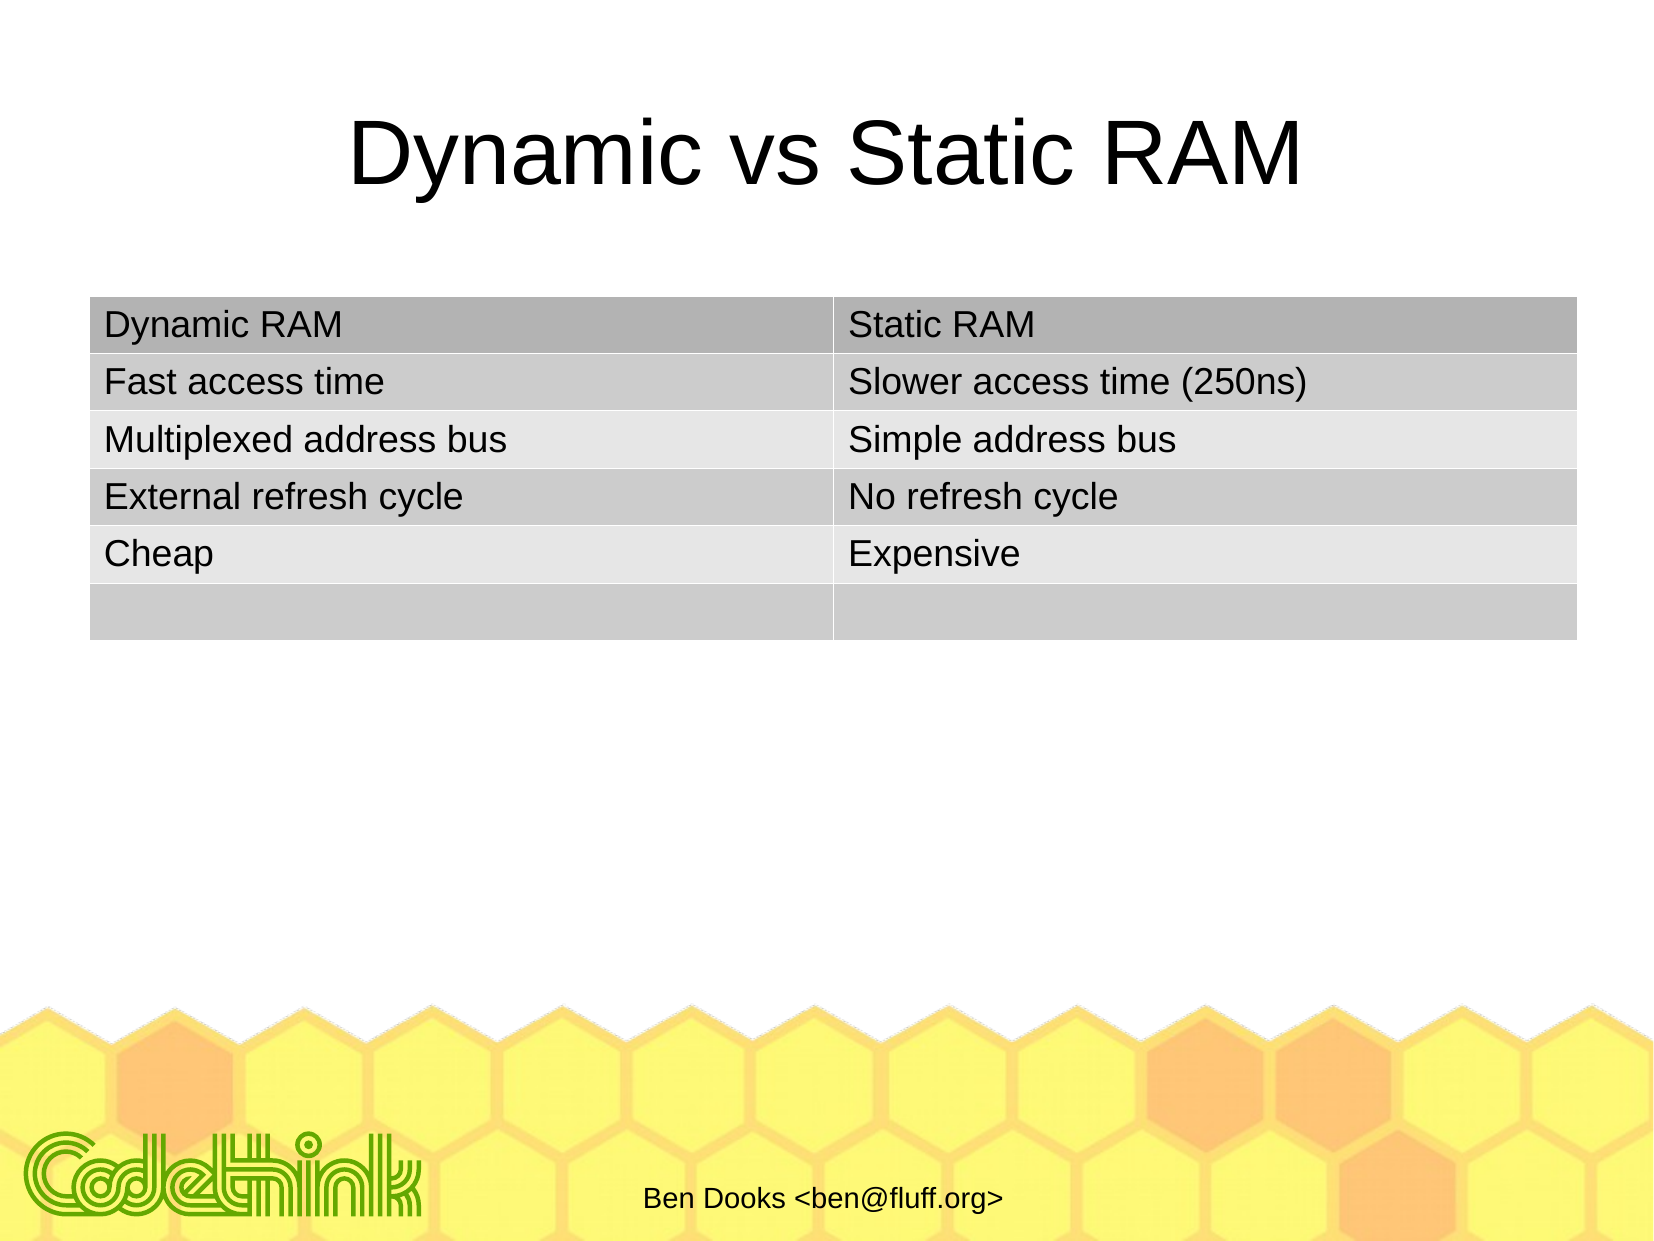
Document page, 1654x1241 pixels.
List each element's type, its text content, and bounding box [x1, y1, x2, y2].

table_cell Multiplexed address bus [90, 411, 833, 468]
table_cell Fast access time [90, 354, 833, 410]
table_cell External refresh cycle [90, 469, 833, 525]
table_cell [834, 584, 1577, 640]
title Dynamic vs Static RAM [82, 49, 1571, 257]
table_cell Cheap [90, 526, 833, 583]
picture [0, 1001, 1654, 1241]
table_cell No refresh cycle [834, 469, 1577, 525]
table_header Dynamic RAM [90, 297, 833, 353]
table_cell Slower access time (250ns) [834, 354, 1577, 410]
table_cell [90, 584, 833, 640]
table_cell Expensive [834, 526, 1577, 583]
table_header Static RAM [834, 297, 1577, 353]
table_cell Simple address bus [834, 411, 1577, 468]
